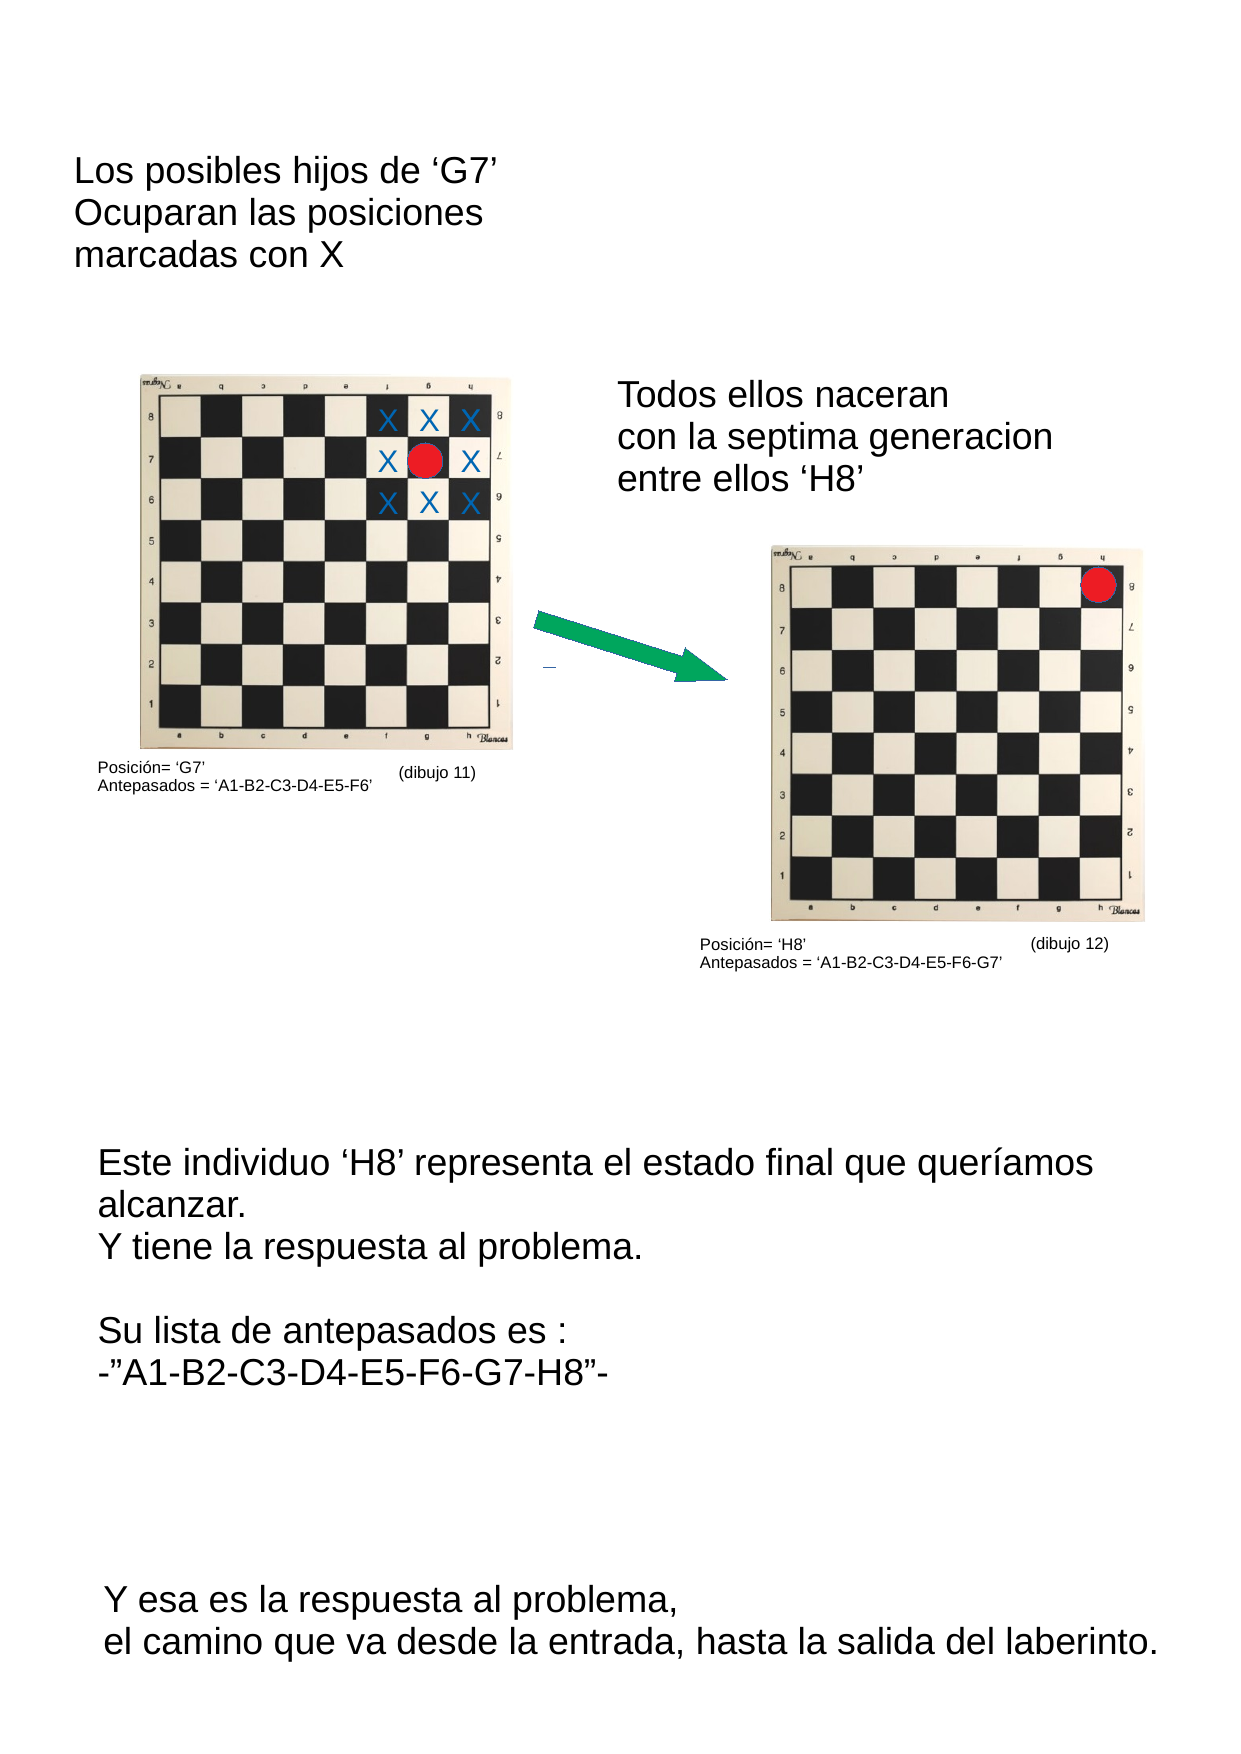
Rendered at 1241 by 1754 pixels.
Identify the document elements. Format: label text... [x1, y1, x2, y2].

text_box X [363, 395, 414, 446]
text_box X [445, 487, 497, 529]
text_box X [414, 395, 455, 446]
text_box [1080, 566, 1117, 603]
text_box X [363, 446, 414, 478]
text_box Los posibles hijos de ‘G7’ Ocuparan las posiciones marcadas con X [59, 141, 697, 302]
text_box X [363, 478, 414, 529]
text_box Todos ellos naceran con la septima generacion entre ellos ‘H8’ [602, 366, 1148, 507]
text_box Este individuo ‘H8’ representa el estado final que queríamos alcanzar. Y tiene la respuesta al problema. Su lista de antepasados es : -”A1-B2-C3-D4-E5-F6-G7-H8”- [82, 1133, 1158, 1443]
text_box Y esa es la respuesta al problema, el camino que va desde la entrada, hasta la salida del laberinto. [88, 1570, 1175, 1670]
picture [138, 373, 514, 751]
text_box [414, 446, 443, 478]
text_box X [445, 437, 497, 487]
text_box Posición= ‘H8’ Antepasados = ‘A1-B2-C3-D4-E5-F6-G7’ [685, 927, 1019, 981]
text_box [533, 610, 728, 682]
text_box X [455, 395, 497, 437]
text_box (dibujo 12) [1019, 927, 1125, 961]
text_box Posición= ‘G7’ Antepasados = ‘A1-B2-C3-D4-E5-F6’ [82, 750, 389, 803]
text_box X [414, 478, 445, 528]
picture [769, 544, 1146, 922]
text_box (dibujo 11) [389, 755, 492, 790]
